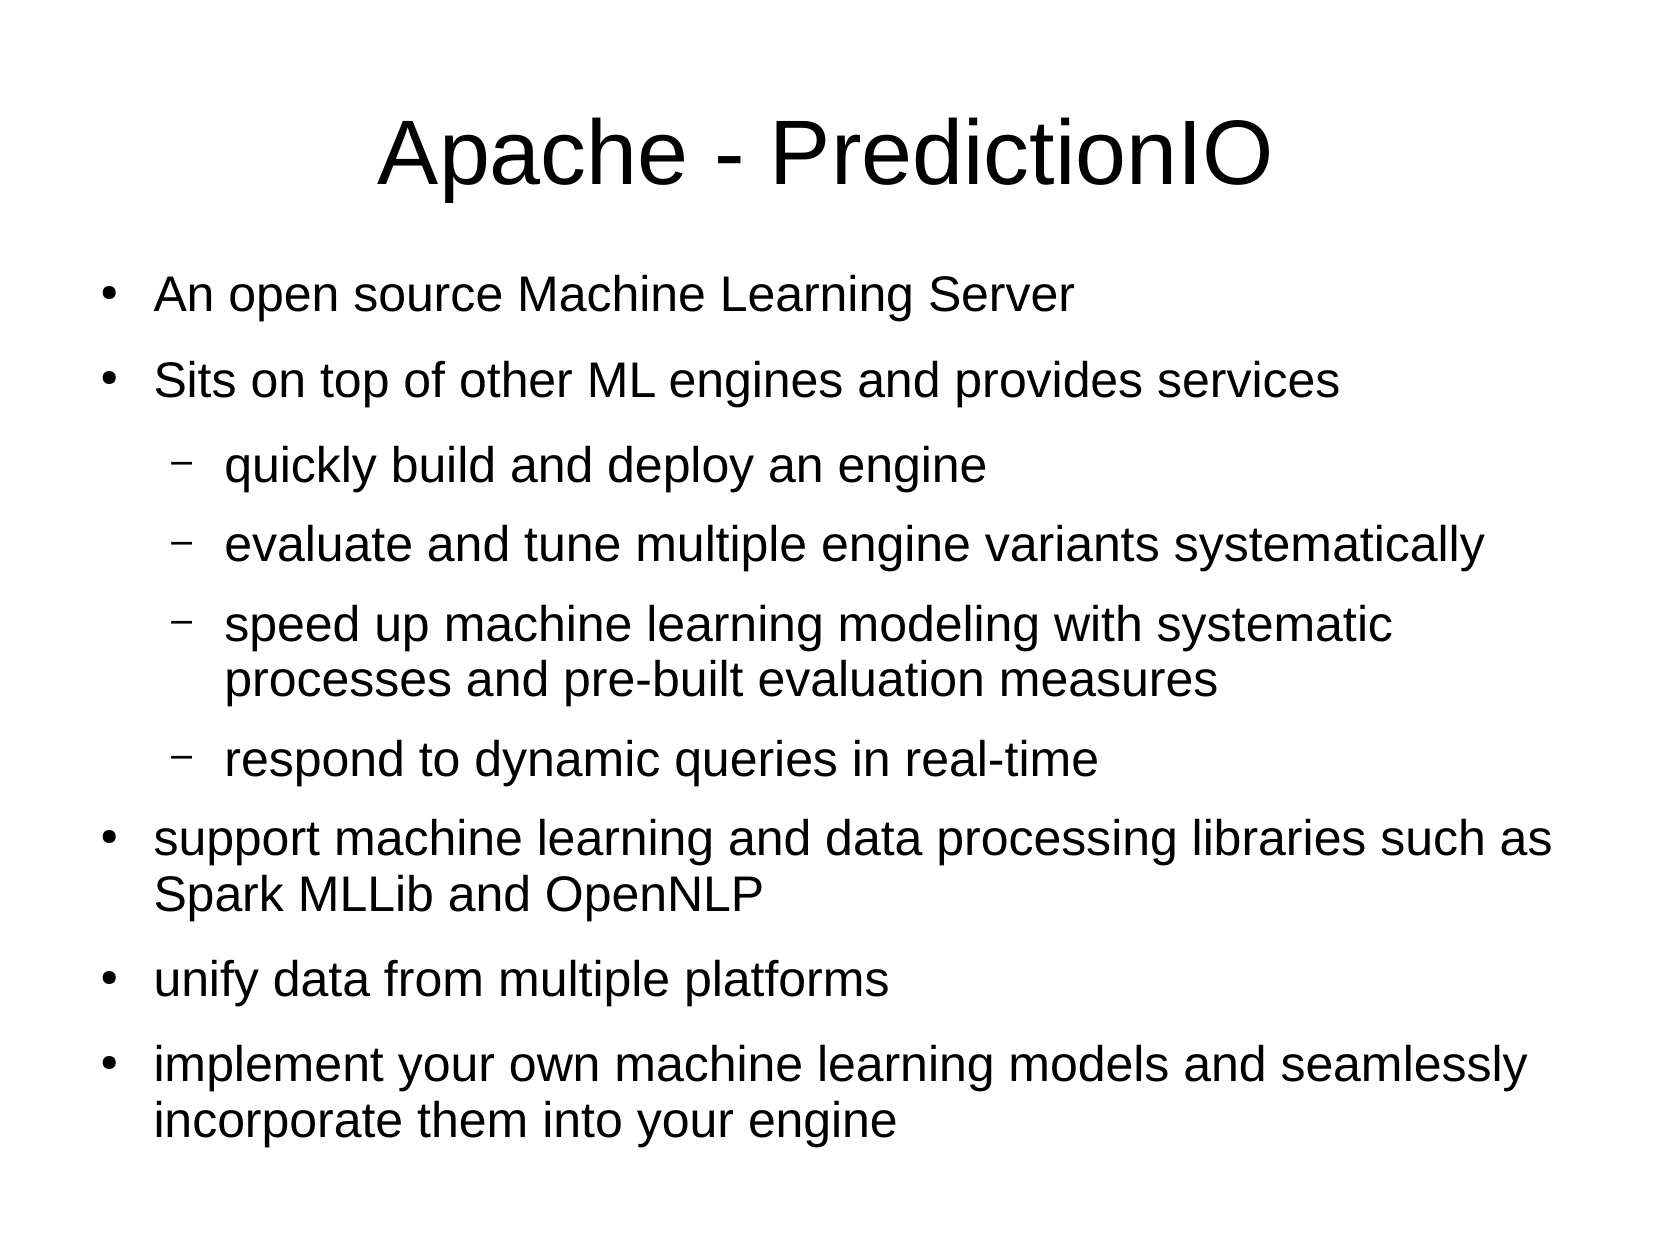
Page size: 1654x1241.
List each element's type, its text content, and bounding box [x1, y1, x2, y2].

list An open source Machine Learning Server Sits on top of other ML engines and provides services quickly build and deploy an engine evaluate and tune multiple engine variants systematically speed up machine learning modeling with systematic processes and pre-built evaluation measures respond to dynamic queries in real-time support machine learning and data processing libraries such as Spark MLLib and OpenNLP unify data from multiple platforms implement your own machine learning models and seamlessly incorporate them into your engine [82, 266, 1571, 1149]
title Apache - PredictionIO [82, 49, 1571, 257]
